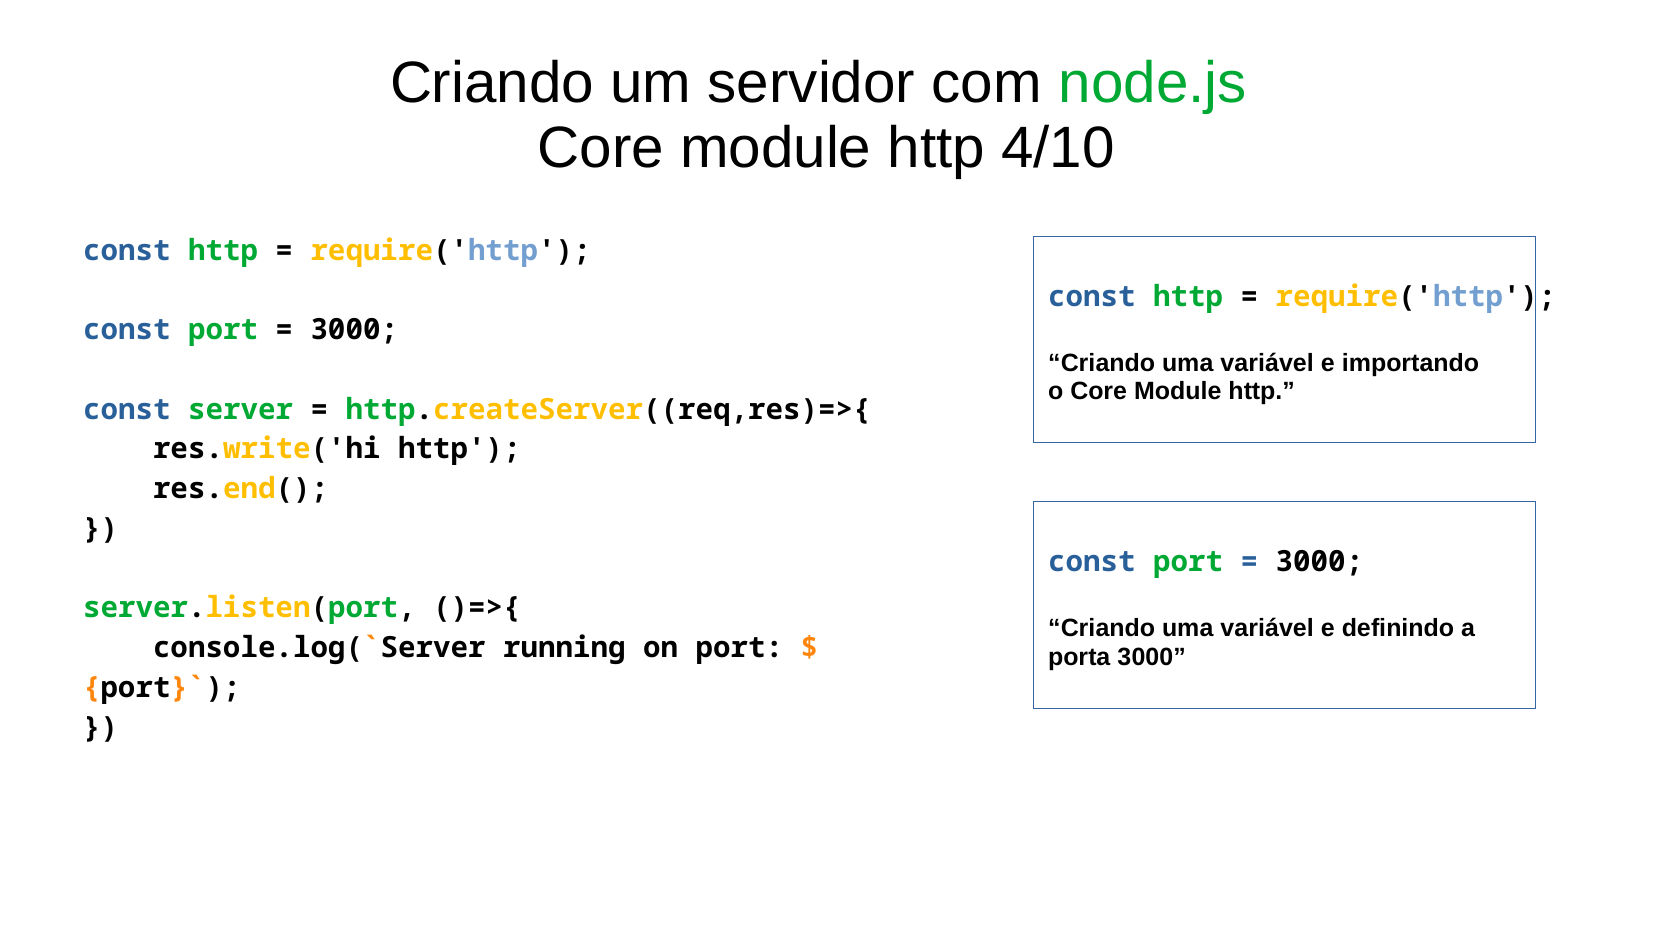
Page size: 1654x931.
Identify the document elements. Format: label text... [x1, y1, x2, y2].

text_box const port = 3000; “Criando uma variável e definindo a porta 3000” [1033, 501, 1536, 709]
title Criando um servidor com node.js Core module http 4/10 [82, 37, 1571, 193]
text_box const http = require('http'); “Criando uma variável e importando o Core Module http.” [1033, 236, 1536, 443]
subtitle const http = require('http'); const port = 3000; const server = http.createServer((req,res)=>{ res.write('hi http'); res.end(); }) server.listen(port, ()=>{ console.log(`Server running on port: ${port}`); }) [82, 217, 945, 758]
